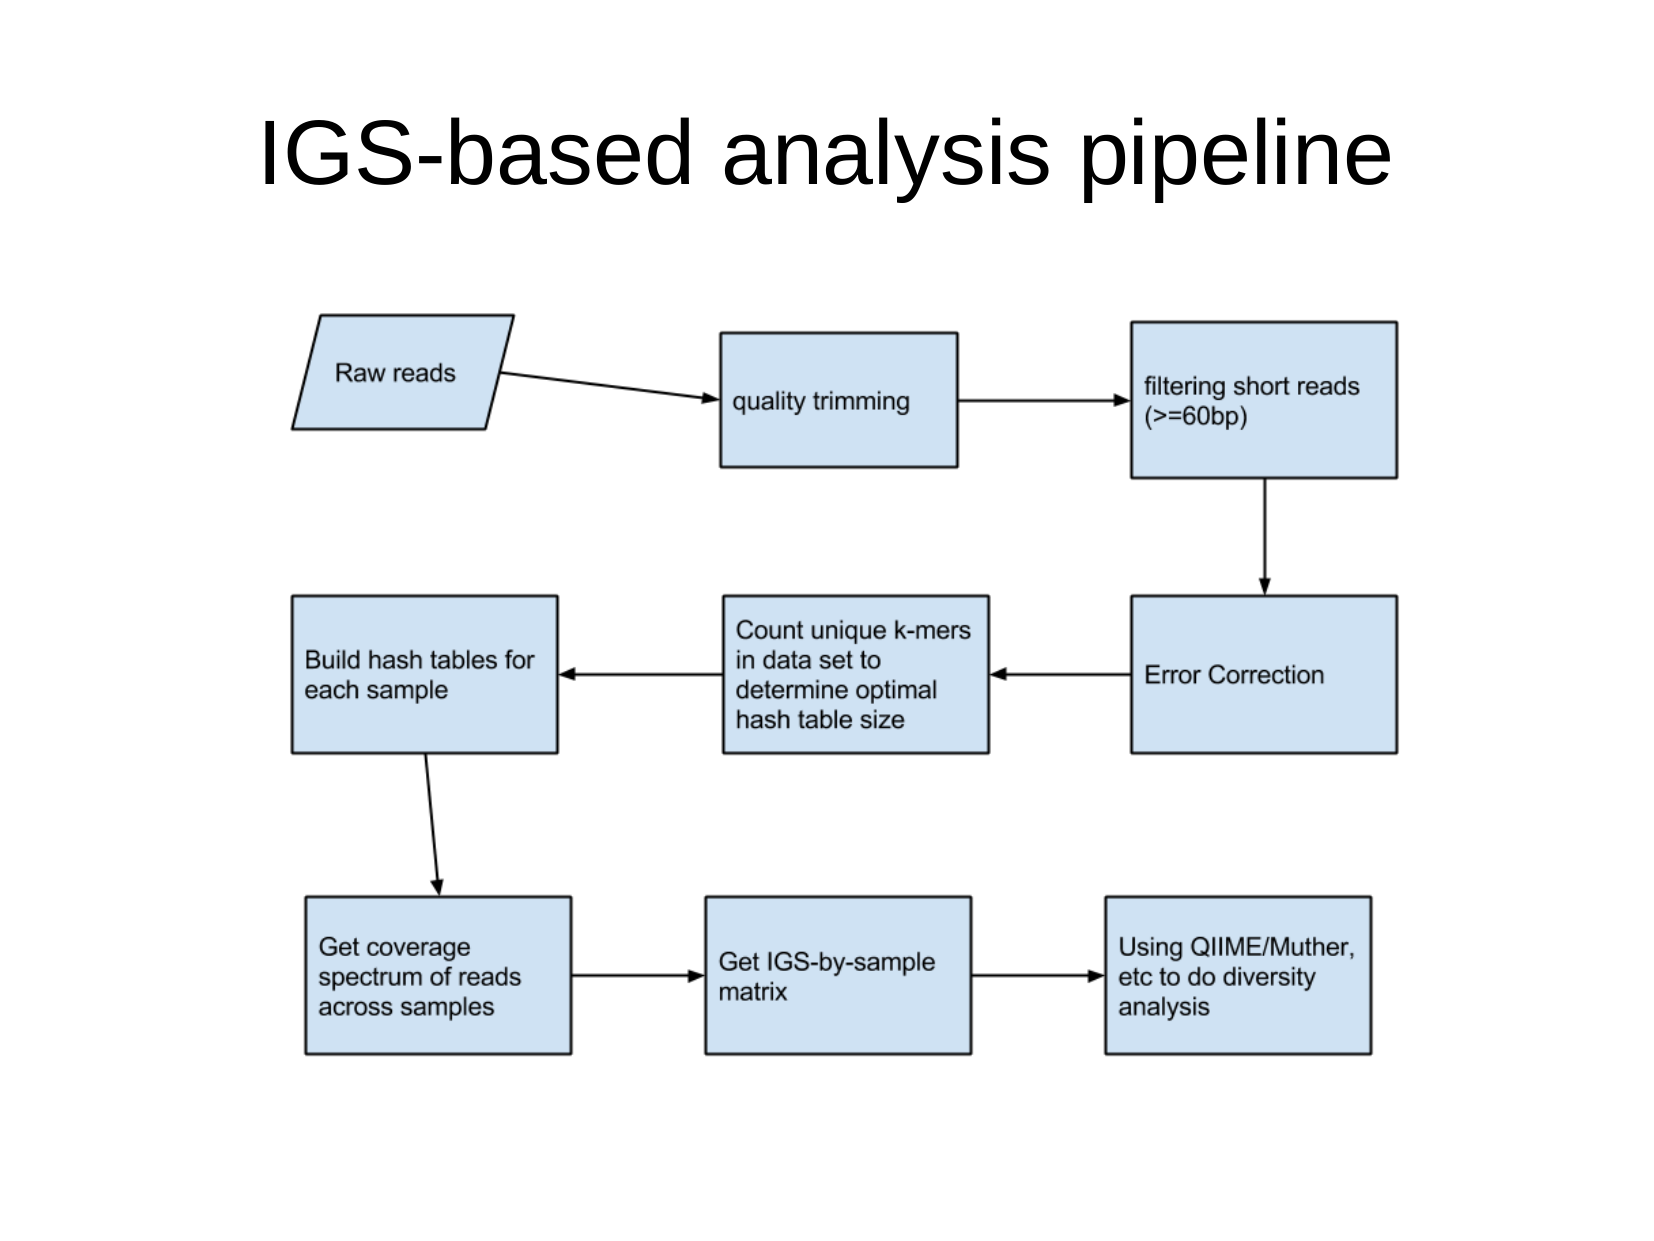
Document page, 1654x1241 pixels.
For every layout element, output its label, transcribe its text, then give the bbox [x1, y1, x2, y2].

title IGS-based analysis pipeline [82, 49, 1571, 257]
picture [240, 224, 1546, 1201]
